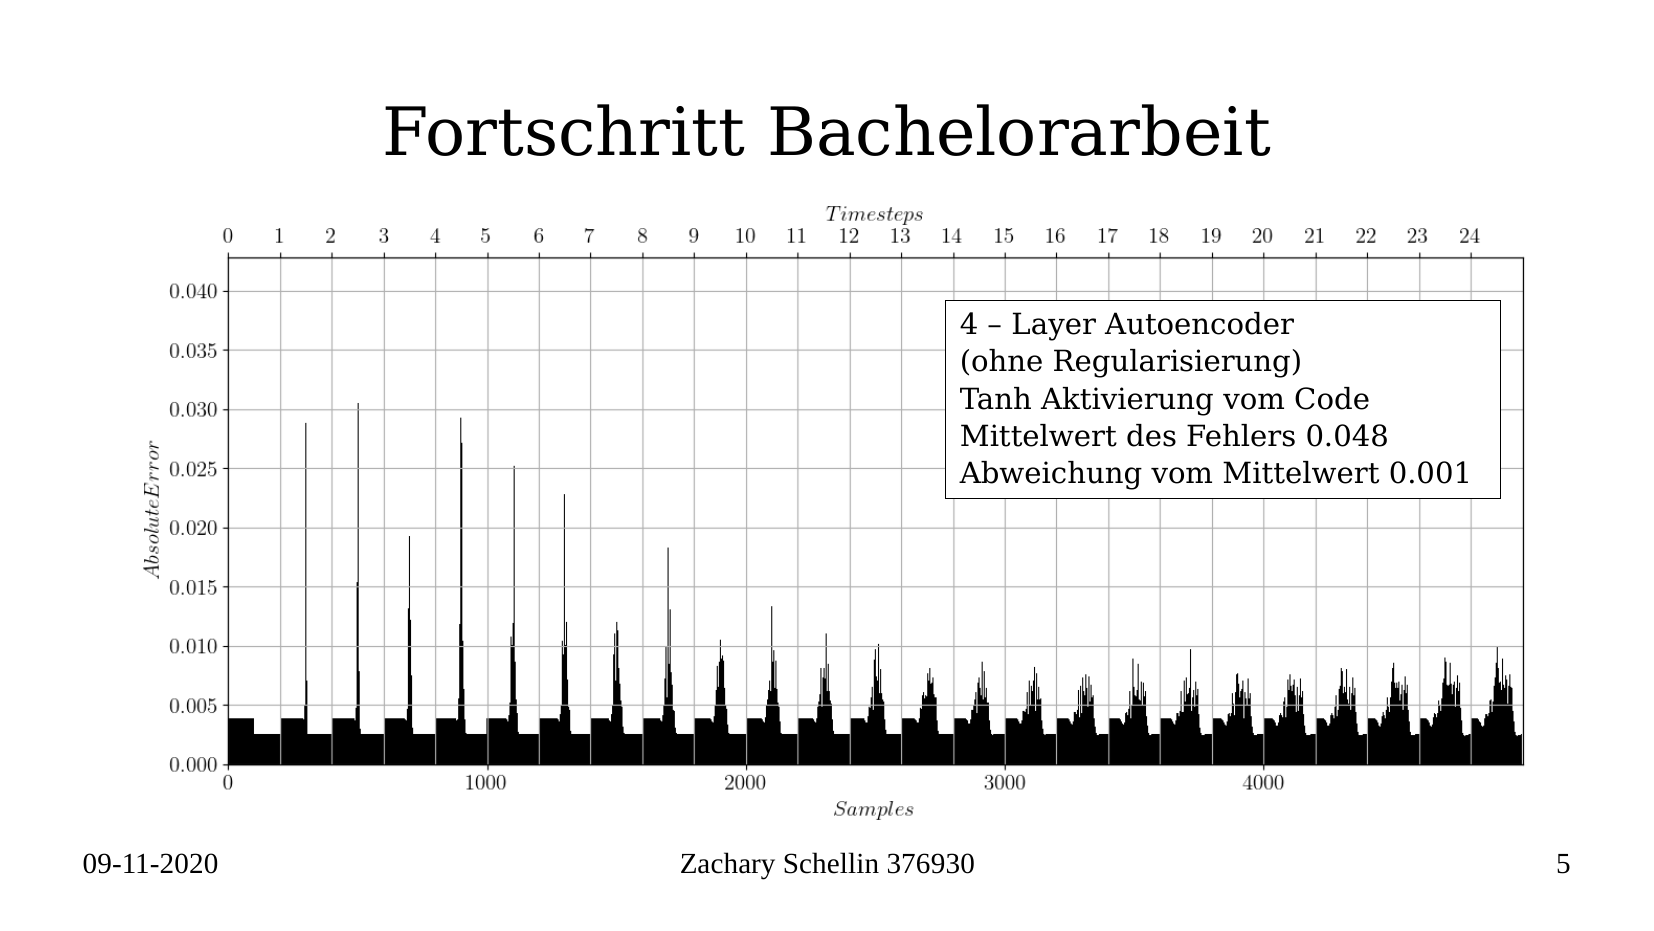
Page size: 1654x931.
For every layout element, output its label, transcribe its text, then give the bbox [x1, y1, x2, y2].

picture [120, 211, 1546, 844]
title Fortschritt Bachelorarbeit [82, 54, 1571, 211]
text_box 4 – Layer Autoencoder (ohne Regularisierung) Tanh Aktivierung vom Code Mittelwert des Fehlers 0.048 Abweichung vom Mittelwert 0.001 [945, 300, 1501, 499]
